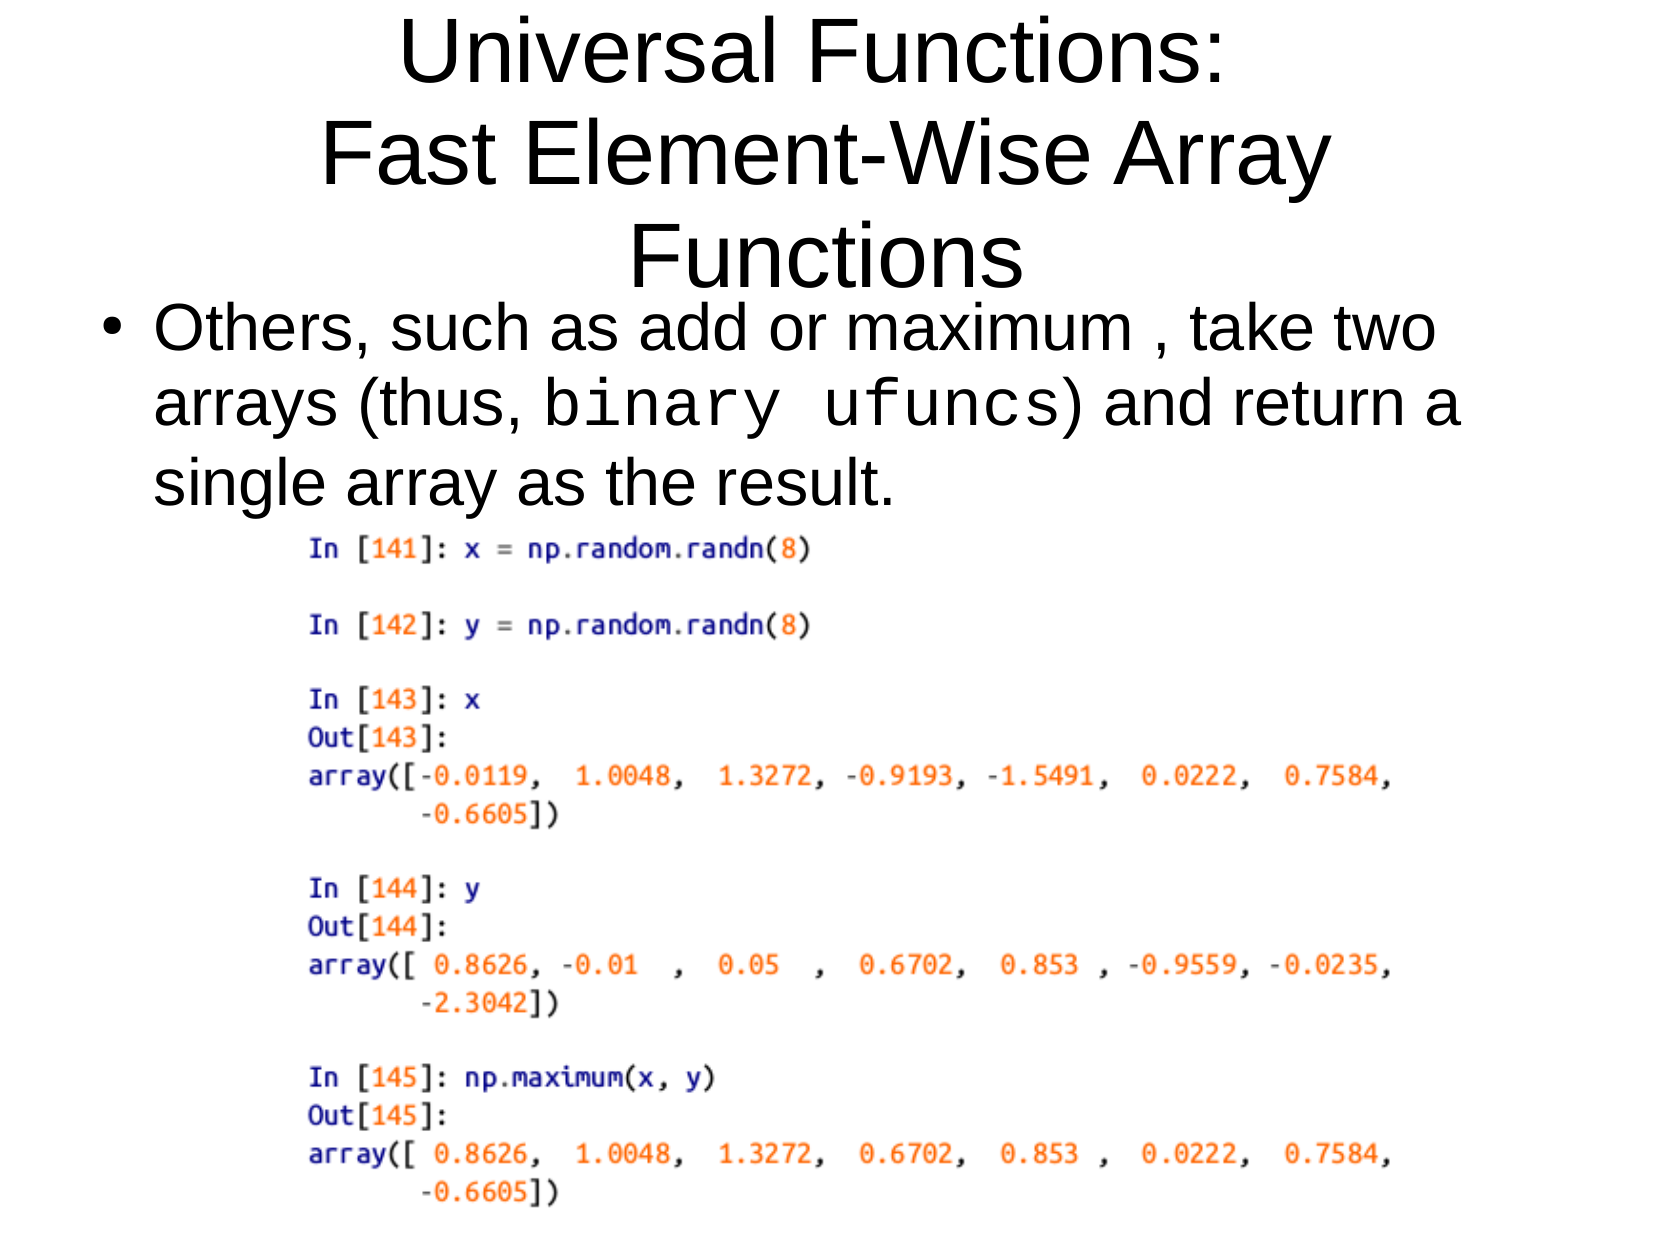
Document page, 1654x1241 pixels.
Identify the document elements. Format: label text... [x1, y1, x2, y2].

title Universal Functions: Fast Element-Wise Array Functions [82, 0, 1571, 290]
picture [299, 524, 1405, 1216]
list Others, such as add or maximum , take two arrays (thus, binary ufuncs) and return a single array as the result. [82, 290, 1571, 1010]
